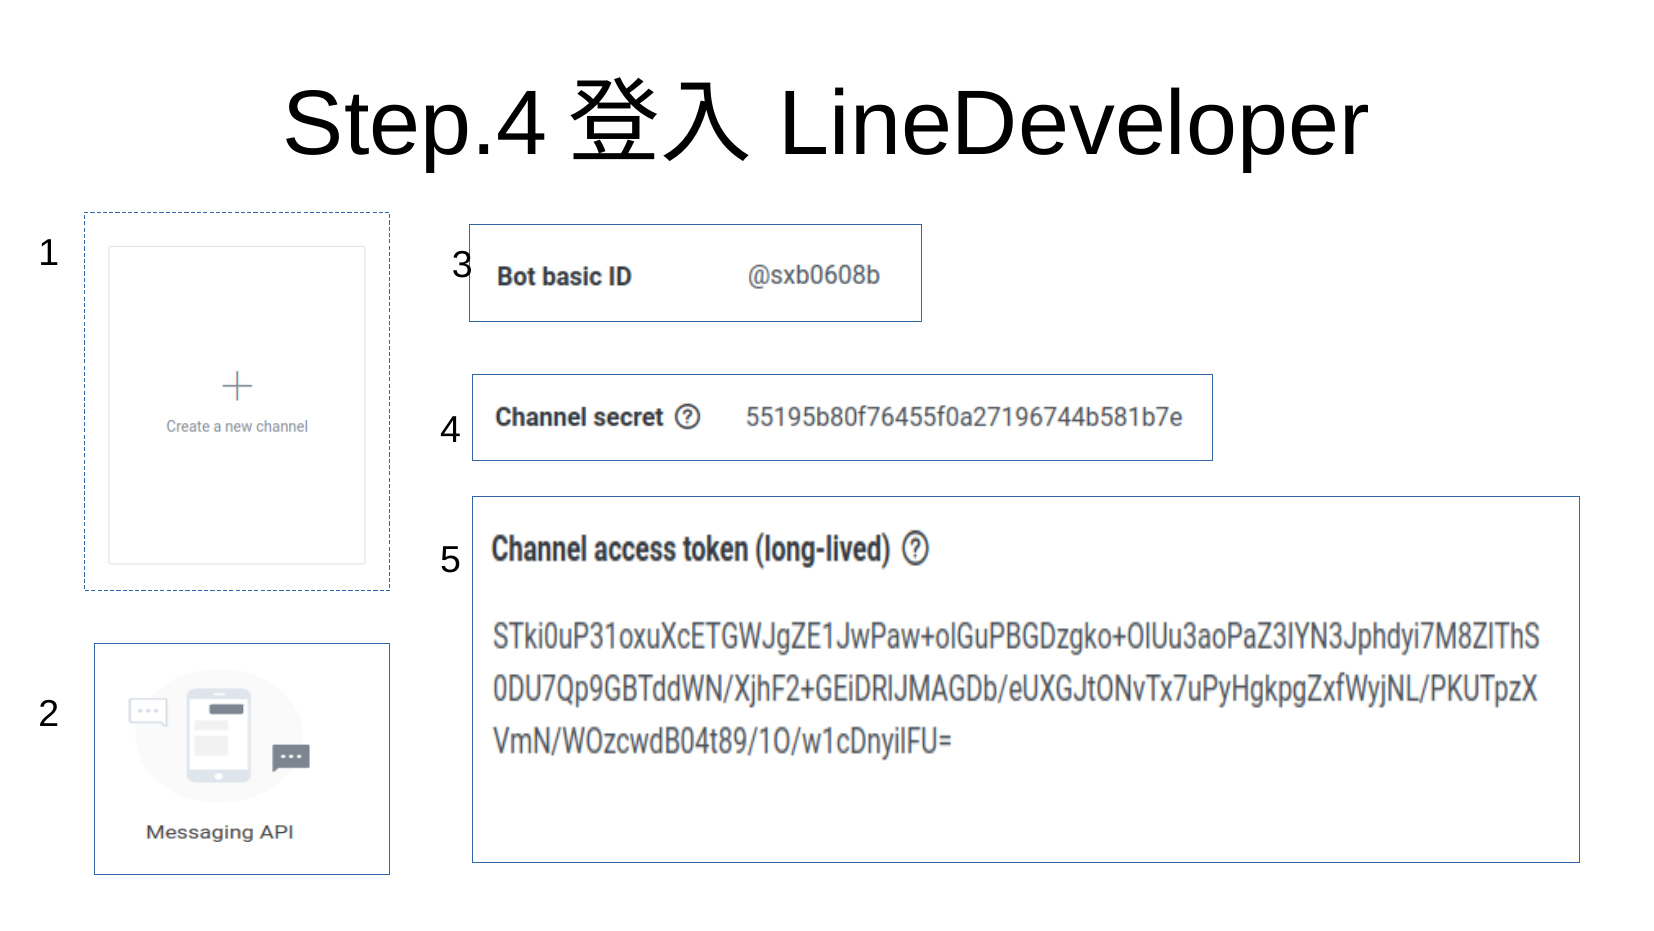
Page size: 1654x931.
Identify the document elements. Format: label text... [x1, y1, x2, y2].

text_box 4 [425, 401, 476, 459]
text_box 2 [23, 685, 74, 742]
picture [94, 643, 390, 875]
picture [472, 496, 1580, 863]
picture [84, 212, 390, 591]
text_box 5 [425, 531, 476, 589]
title Step.4登入LineDeveloper [82, 37, 1571, 193]
text_box 1 [23, 224, 74, 282]
text_box 3 [437, 236, 488, 294]
picture [472, 374, 1213, 461]
picture [469, 224, 922, 322]
